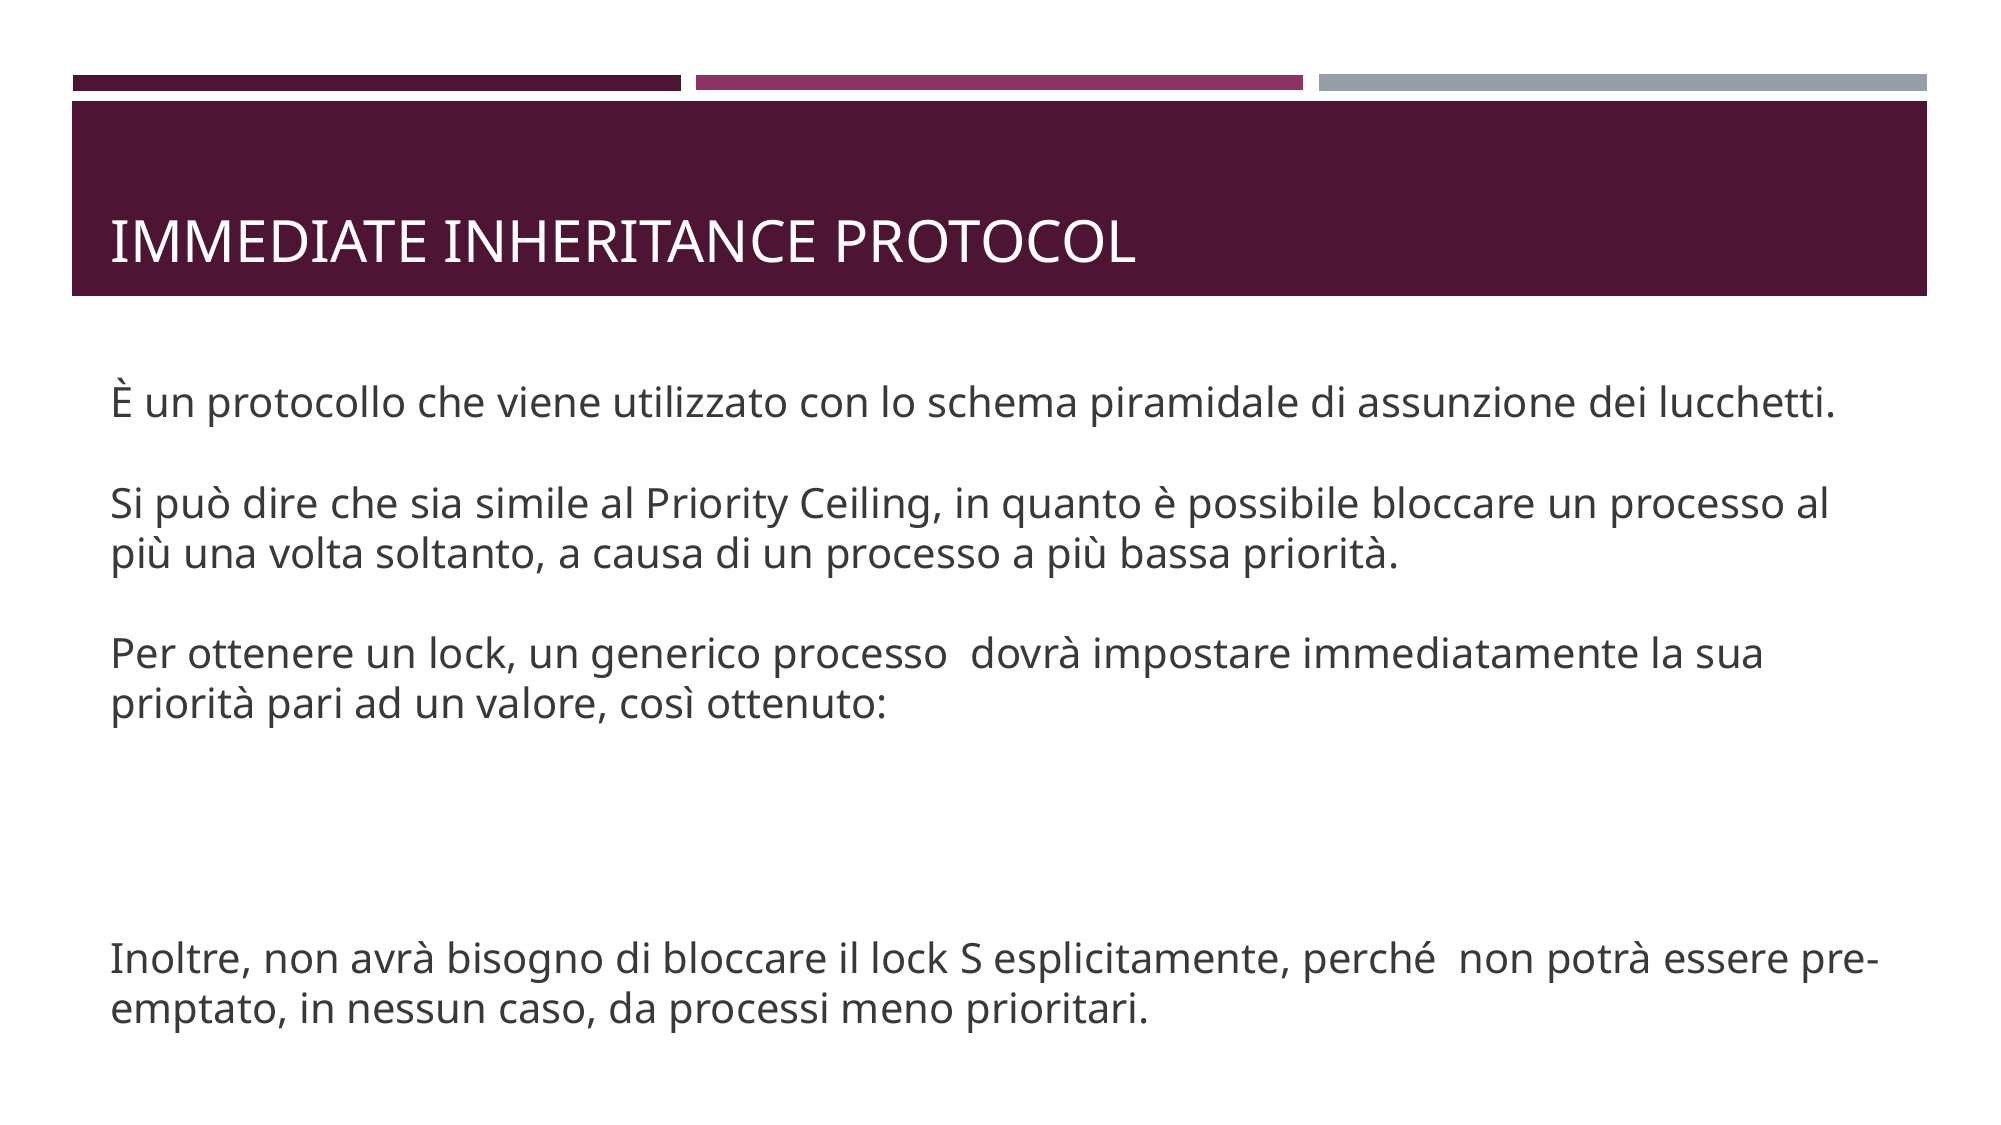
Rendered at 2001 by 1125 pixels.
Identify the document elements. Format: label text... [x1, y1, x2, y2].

text_box È un protocollo che viene utilizzato con lo schema piramidale di assunzione dei lucchetti. Si può dire che sia simile al Priority Ceiling, in quanto è possibile bloccare un processo al più una volta soltanto, a causa di un processo a più bassa priorità. Per ottenere un lock, un generico processo dovrà impostare immediatamente la sua priorità pari ad un valore, così ottenuto: Inoltre, non avrà bisogno di bloccare il lock S esplicitamente, perché non potrà essere pre-emptato, in nessun caso, da processi meno prioritari. [95, 368, 1905, 1041]
title Immediate inheritance protocol [95, 115, 1905, 282]
